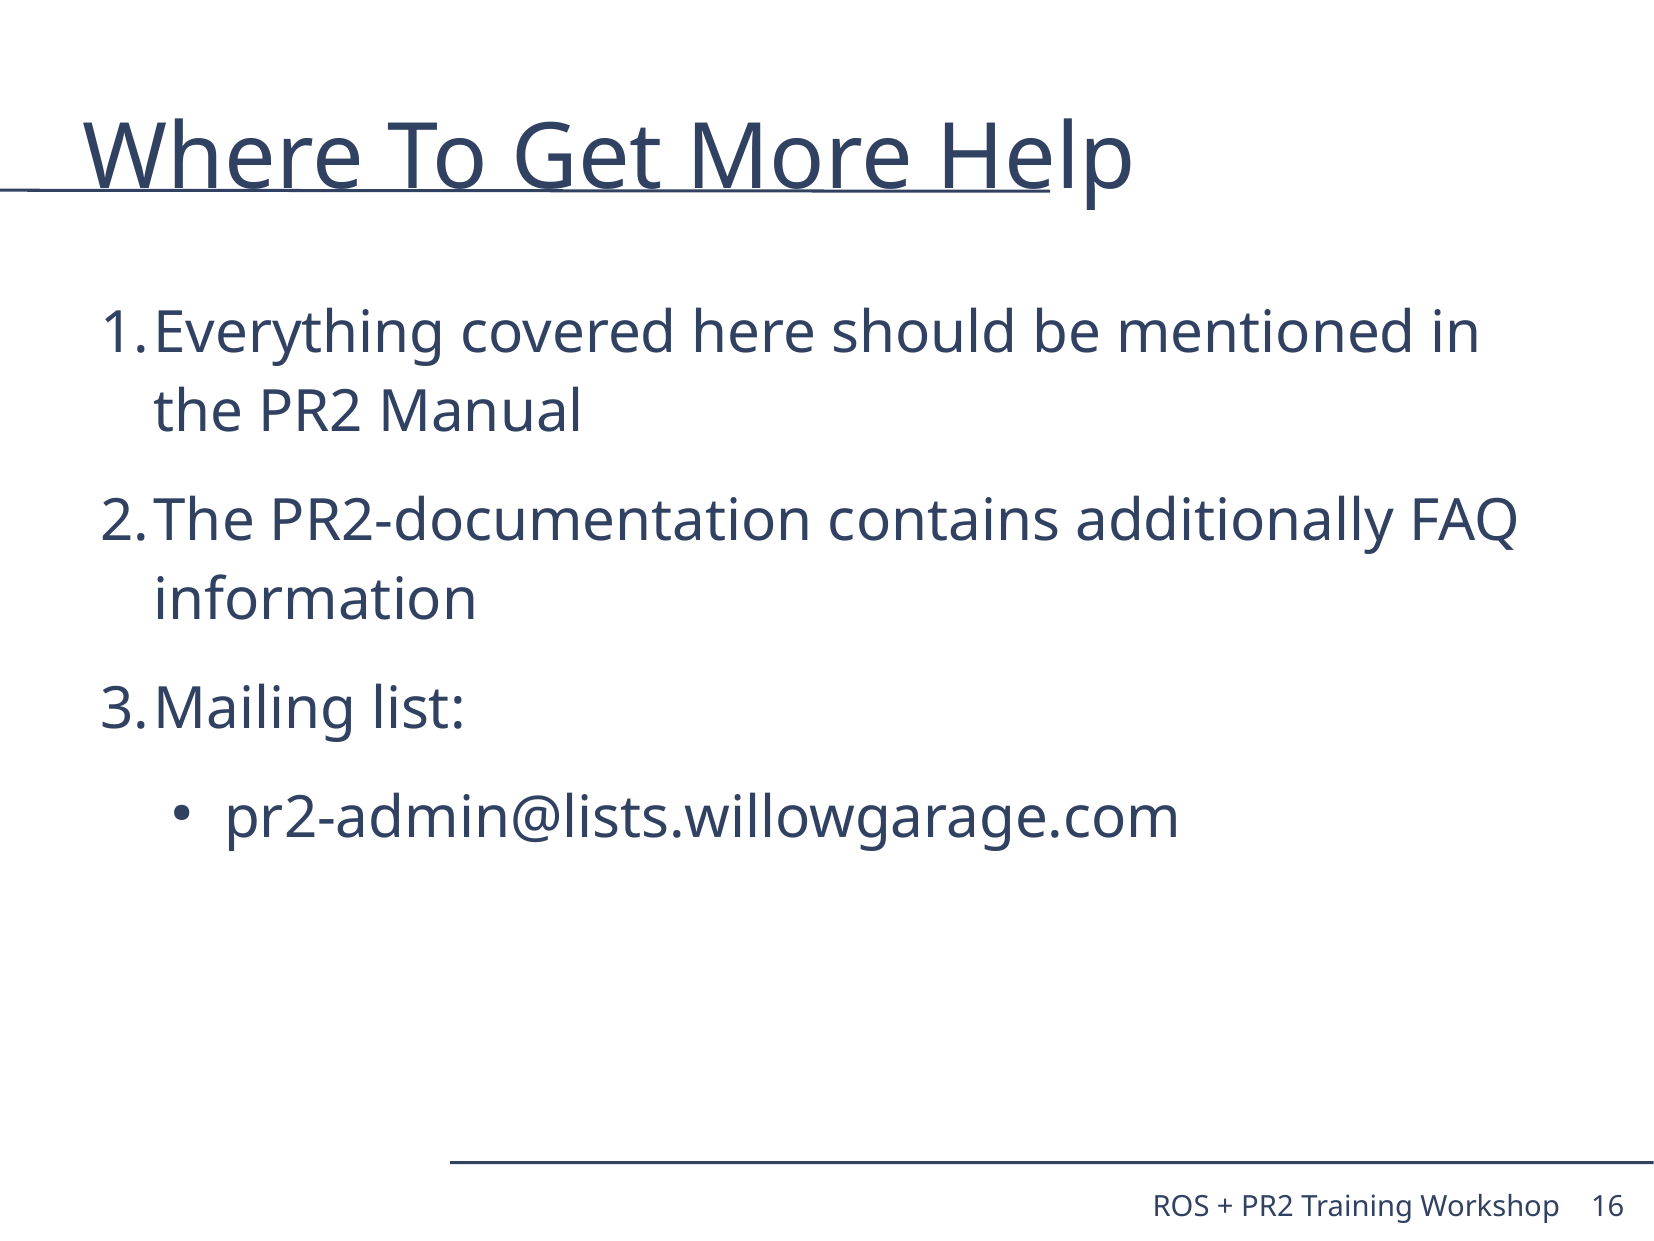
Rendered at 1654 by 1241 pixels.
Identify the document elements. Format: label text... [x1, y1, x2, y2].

title Where To Get More Help [82, 56, 1571, 250]
list Everything covered here should be mentioned in the PR2 Manual The PR2-documentation contains additionally FAQ information Mailing list: pr2-admin@lists.willowgarage.com [82, 290, 1571, 1109]
